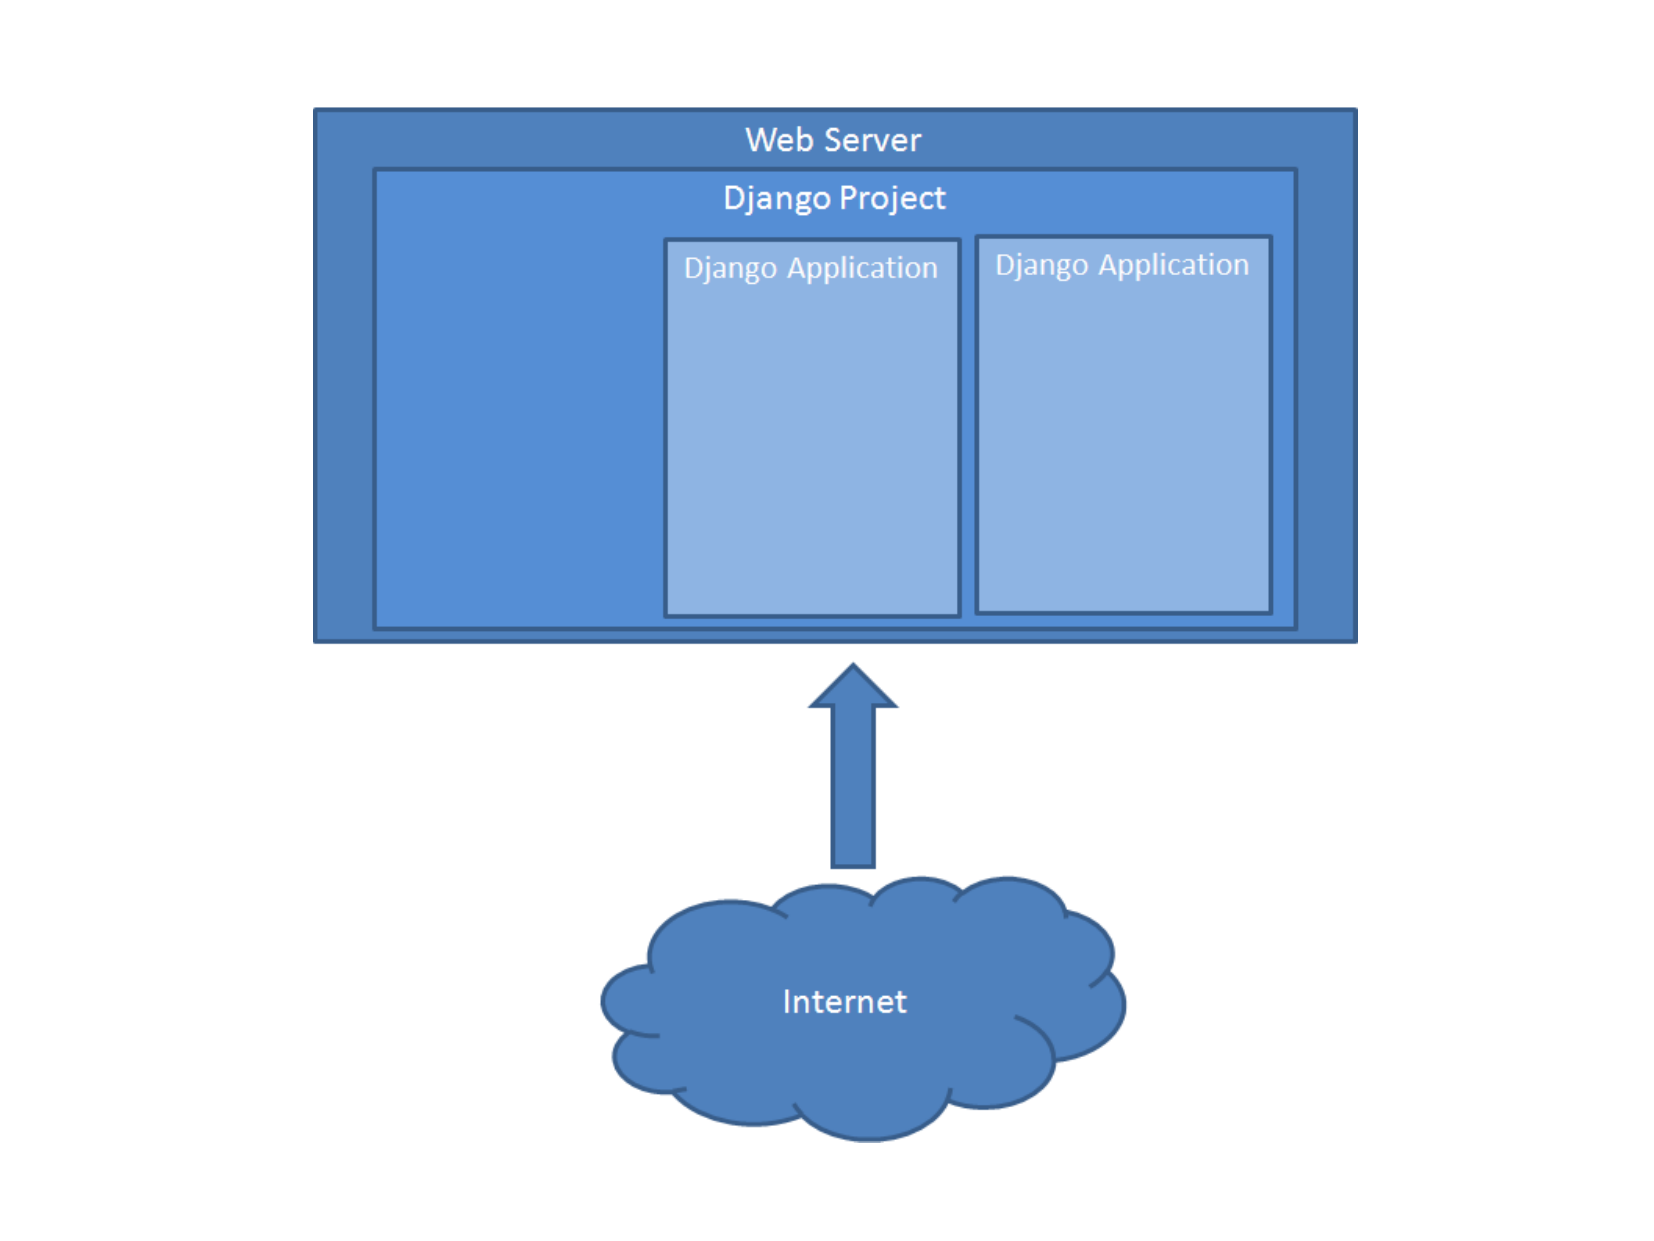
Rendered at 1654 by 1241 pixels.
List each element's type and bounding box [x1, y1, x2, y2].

picture [313, 103, 1358, 1144]
